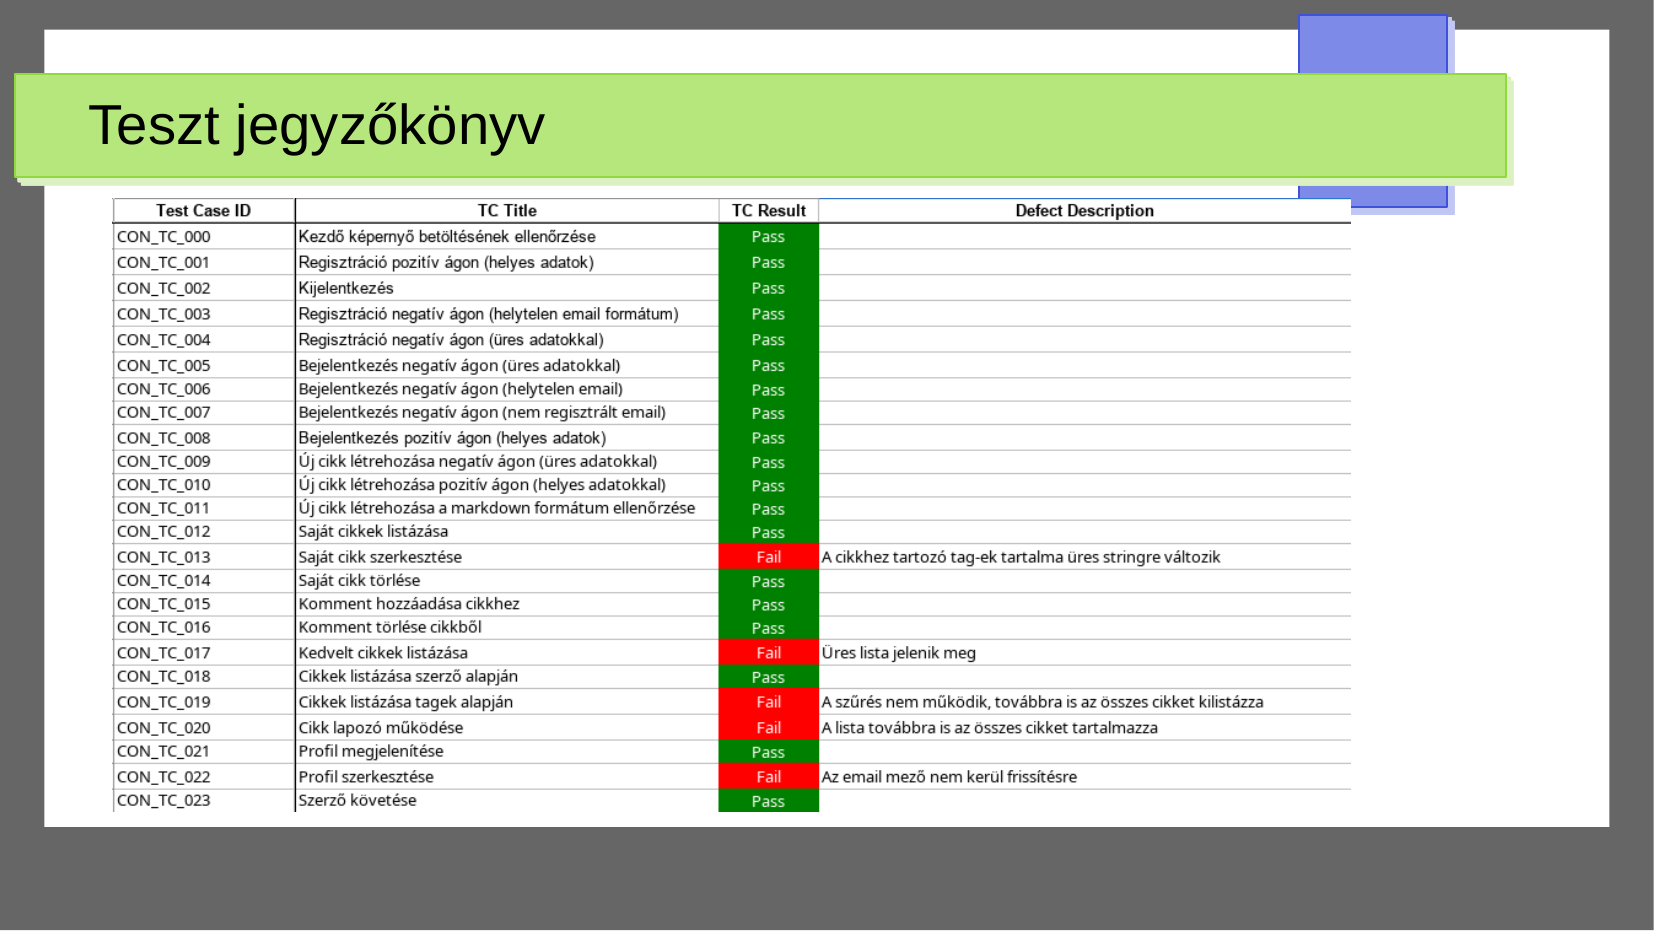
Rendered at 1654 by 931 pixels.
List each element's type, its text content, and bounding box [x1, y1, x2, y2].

title Teszt jegyzőkönyv [88, 73, 1506, 178]
picture [112, 198, 1351, 813]
